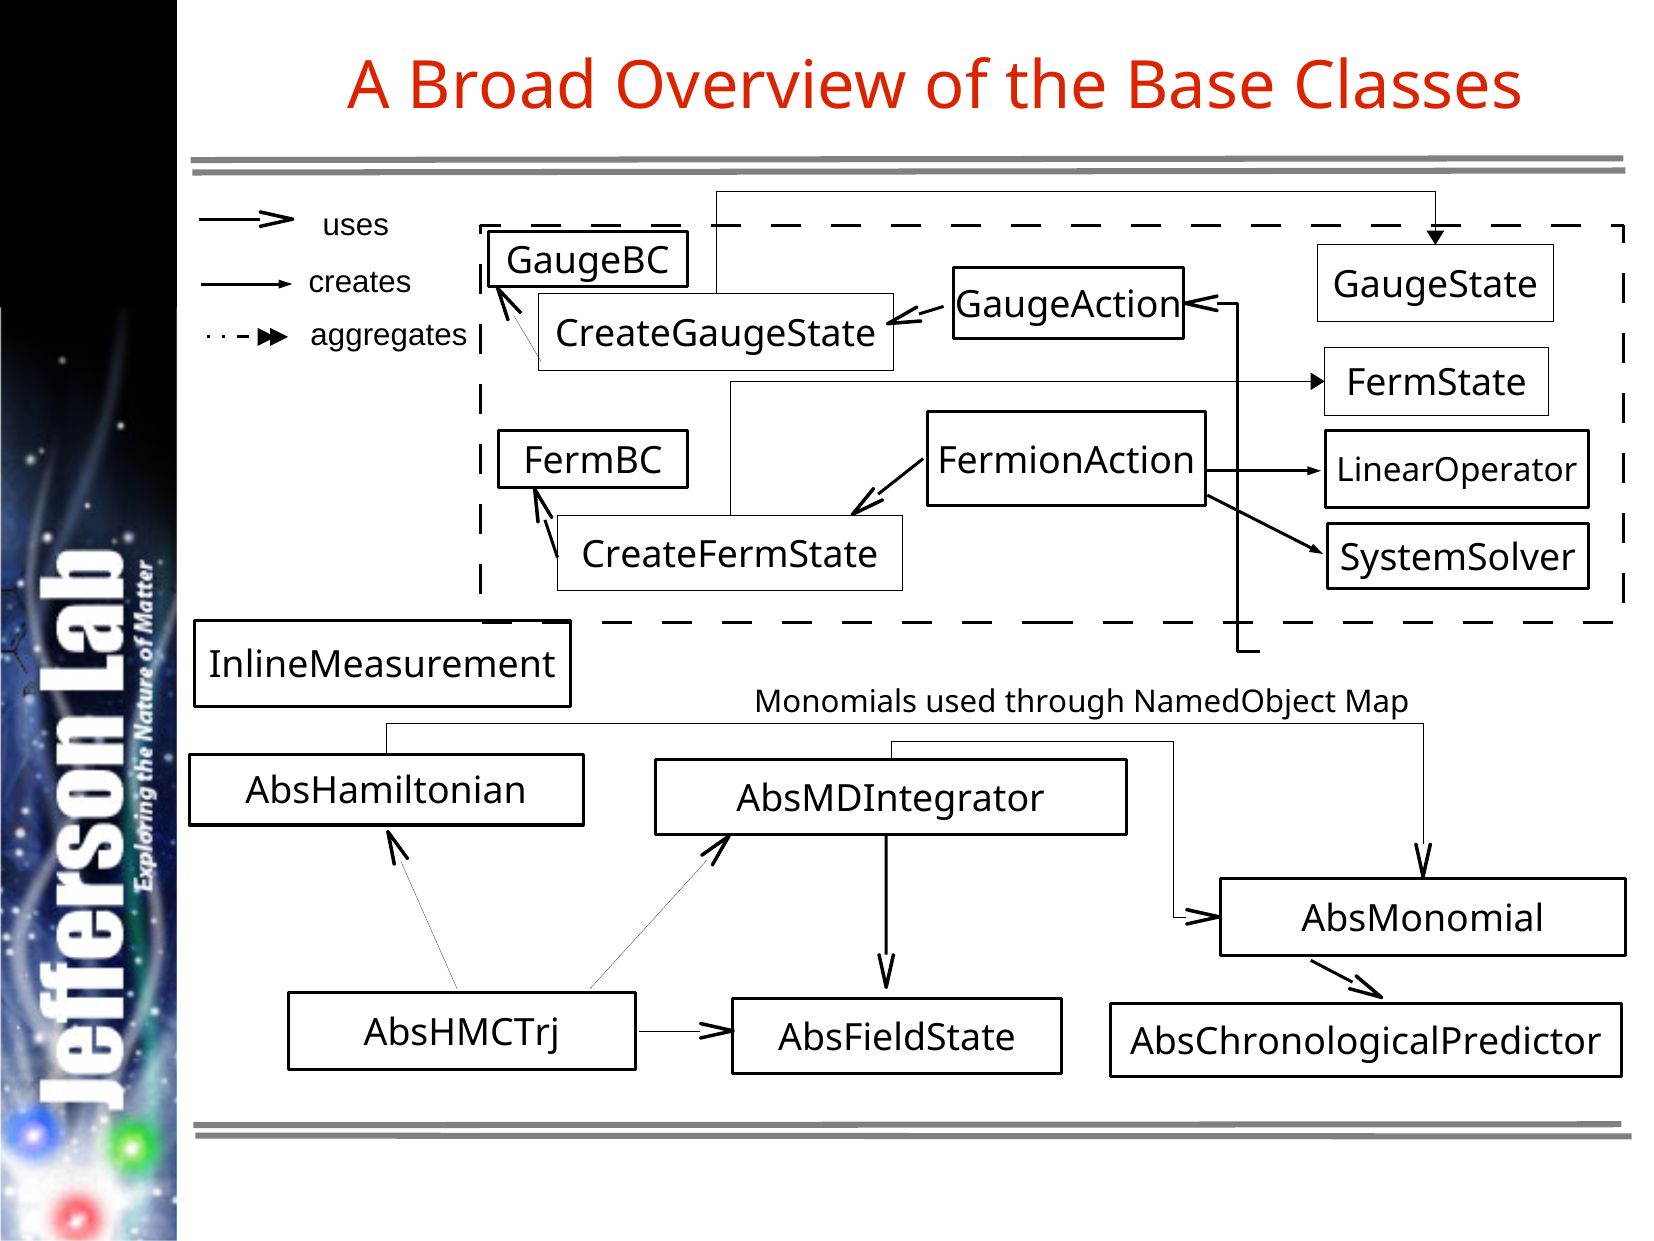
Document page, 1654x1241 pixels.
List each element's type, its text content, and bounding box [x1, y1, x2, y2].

text_box AbsChronologicalPredictor [1110, 1003, 1622, 1077]
text_box GaugeState [1317, 244, 1554, 322]
text_box CreateFermState [557, 515, 903, 591]
text_box Monomials used through NamedObject Map [739, 671, 1502, 730]
text_box InlineMeasurement [194, 620, 571, 707]
text_box FermionAction [927, 411, 1206, 506]
text_box creates [292, 255, 457, 309]
picture [2, 308, 176, 1240]
text_box AbsMonomial [1220, 878, 1626, 956]
text_box aggregates [294, 308, 538, 362]
text_box FermBC [498, 430, 688, 488]
text_box GaugeBC [488, 231, 688, 287]
text_box LinearOperator [1325, 430, 1589, 508]
text_box AbsHMCTrj [288, 992, 636, 1070]
text_box AbsHamiltonian [189, 754, 584, 826]
text_box SystemSolver [1327, 523, 1589, 589]
text_box uses [306, 198, 520, 252]
title A Broad Overview of the Base Classes [235, 17, 1638, 149]
text_box AbsFieldState [732, 998, 1062, 1074]
text_box AbsMDIntegrator [655, 759, 1127, 835]
text_box GaugeAction [953, 267, 1184, 339]
text_box CreateGaugeState [538, 293, 894, 371]
text_box FermState [1324, 347, 1549, 416]
